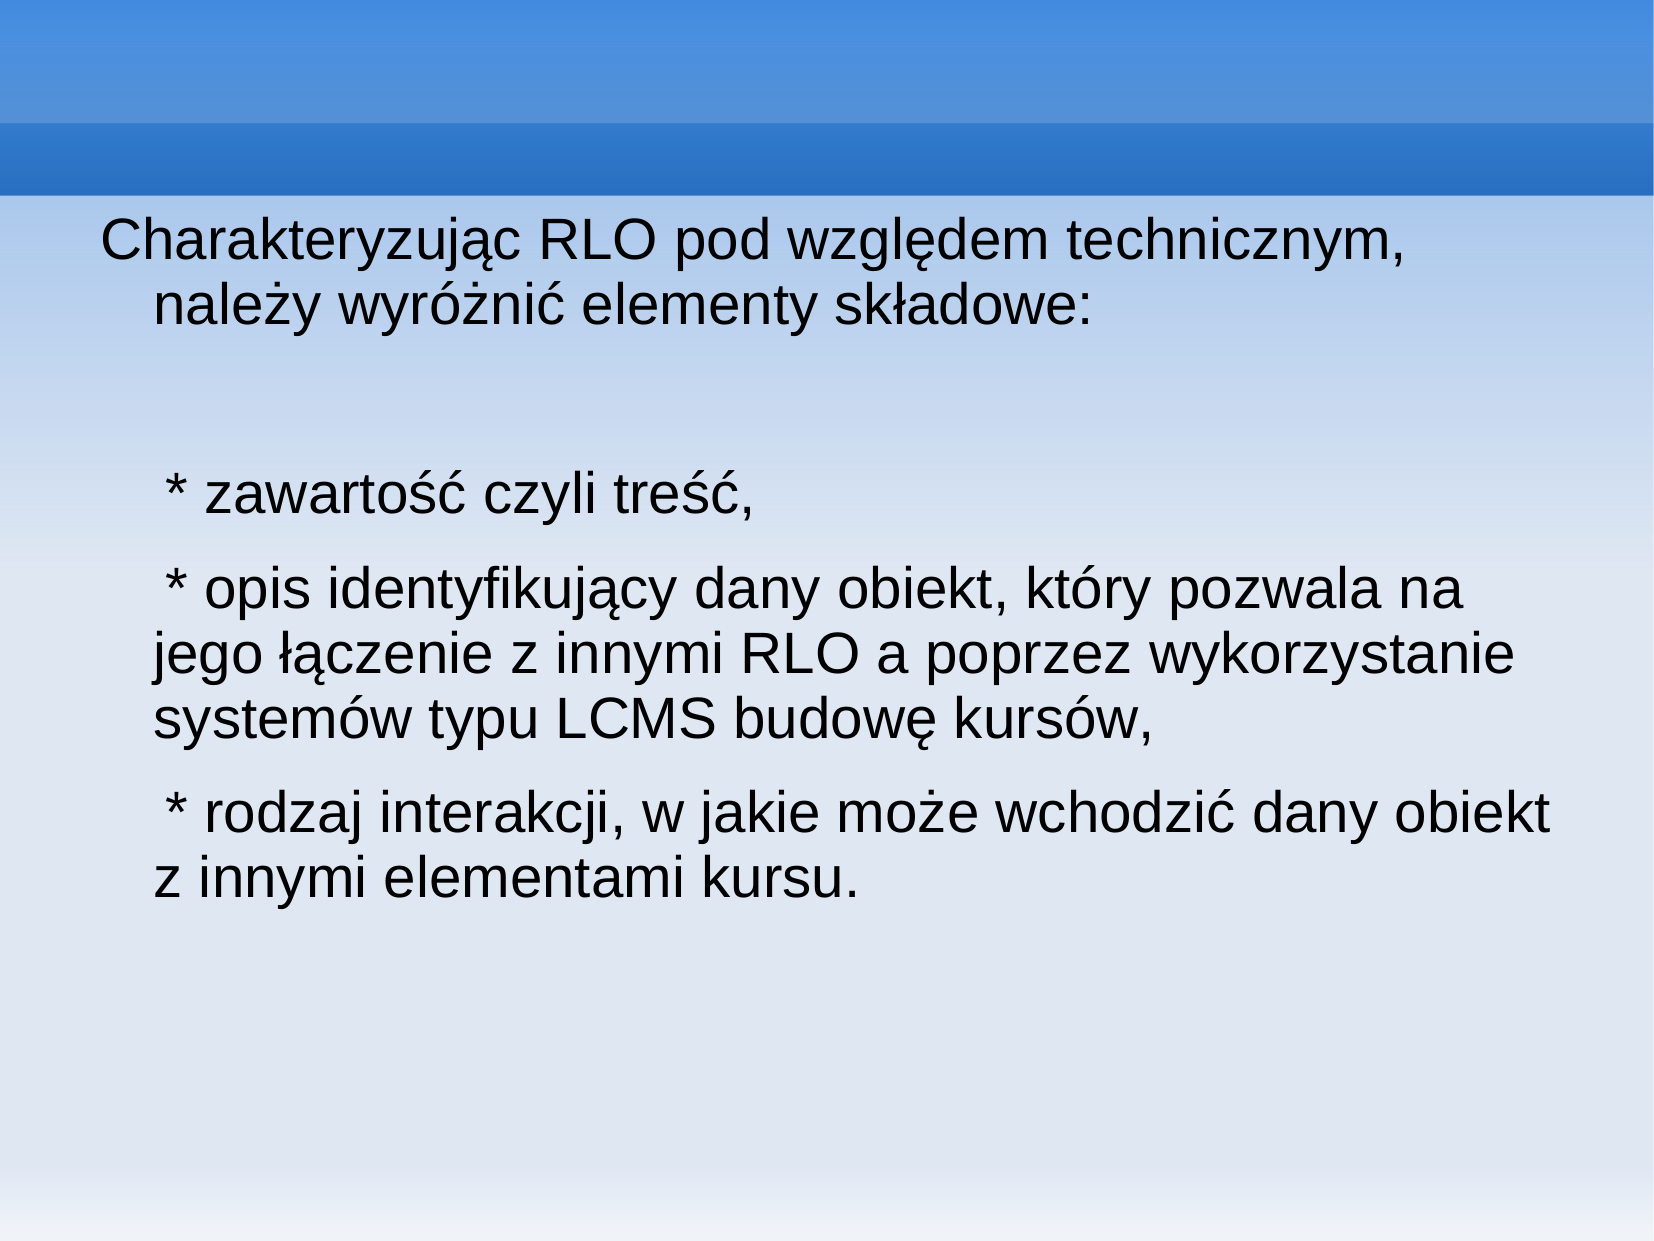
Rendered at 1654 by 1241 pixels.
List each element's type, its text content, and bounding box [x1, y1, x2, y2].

picture [0, 0, 1654, 1241]
title [76, 7, 1565, 200]
list Charakteryzując RLO pod względem technicznym, należy wyróżnić elementy składowe: * zawartość czyli treść, * opis identyfikujący dany obiekt, który pozwala na jego łączenie z innymi RLO a poprzez wykorzystanie systemów typu LCMS budowę kursów, * rodzaj interakcji, w jakie może wchodzić dany obiekt z innymi elementami kursu. [82, 206, 1571, 1241]
